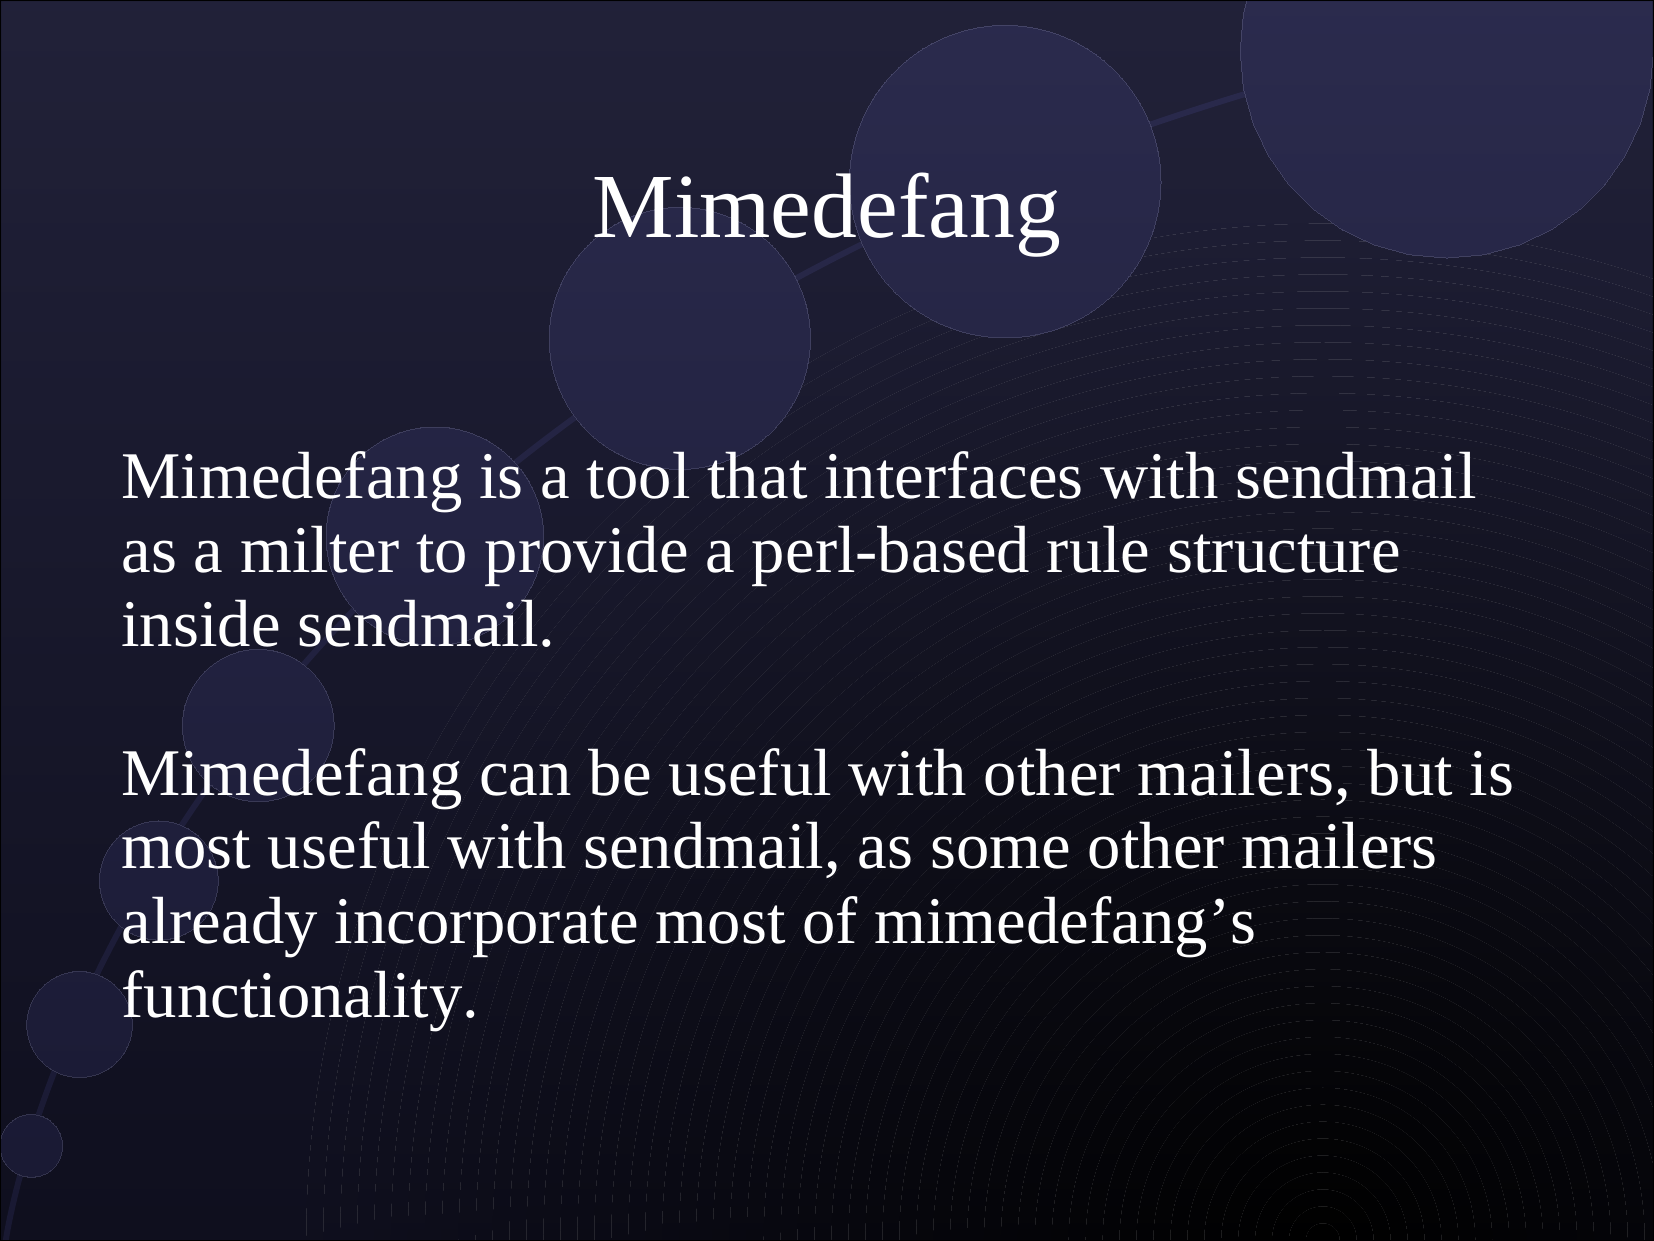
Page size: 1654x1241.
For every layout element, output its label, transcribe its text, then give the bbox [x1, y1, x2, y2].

subtitle Mimedefang is a tool that interfaces with sendmail as a milter to provide a perl-based rule structure inside sendmail. Mimedefang can be useful with other mailers, but is most useful with sendmail, as some other mailers already incorporate most of mimedefang’s functionality. [121, 344, 1534, 1127]
title Mimedefang [121, 102, 1534, 311]
